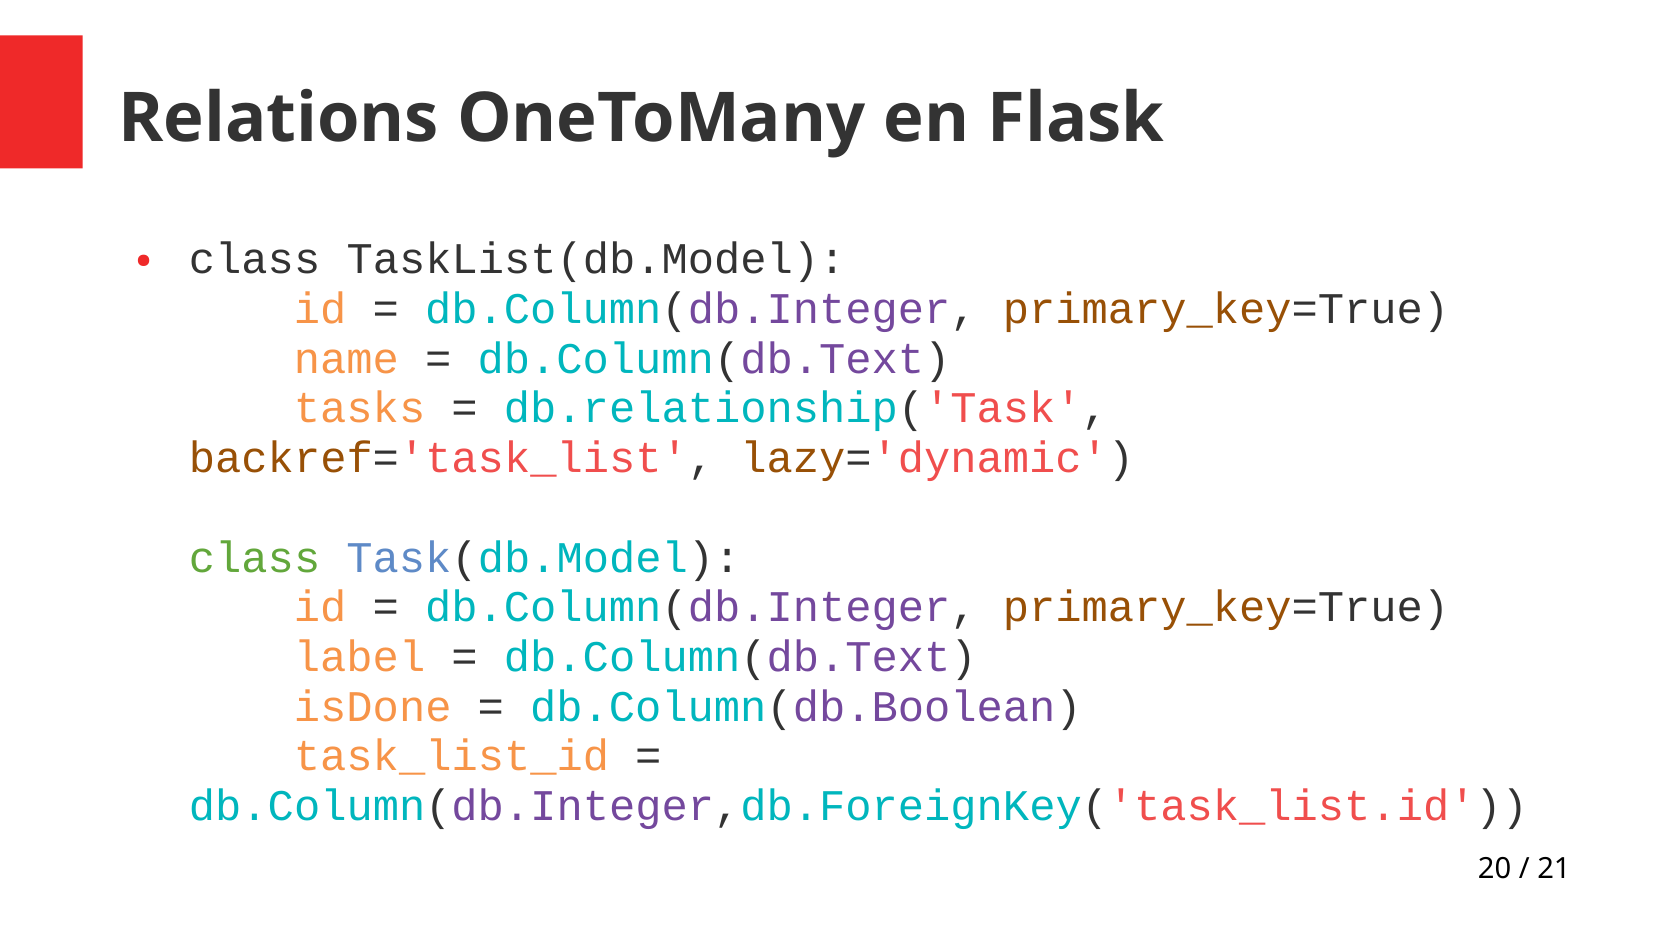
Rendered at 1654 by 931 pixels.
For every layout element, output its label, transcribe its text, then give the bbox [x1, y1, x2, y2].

list class TaskList(db.Model): id = db.Column(db.Integer, primary_key=True) name = db.Column(db.Text) tasks = db.relationship('Task', backref='task_list', lazy='dynamic') class Task(db.Model): id = db.Column(db.Integer, primary_key=True) label = db.Column(db.Text) isDone = db.Column(db.Boolean) task_list_id = db.Column(db.Integer,db.ForeignKey('task_list.id')) [118, 265, 1536, 806]
title Relations OneToMany en Flask [118, 37, 1571, 193]
